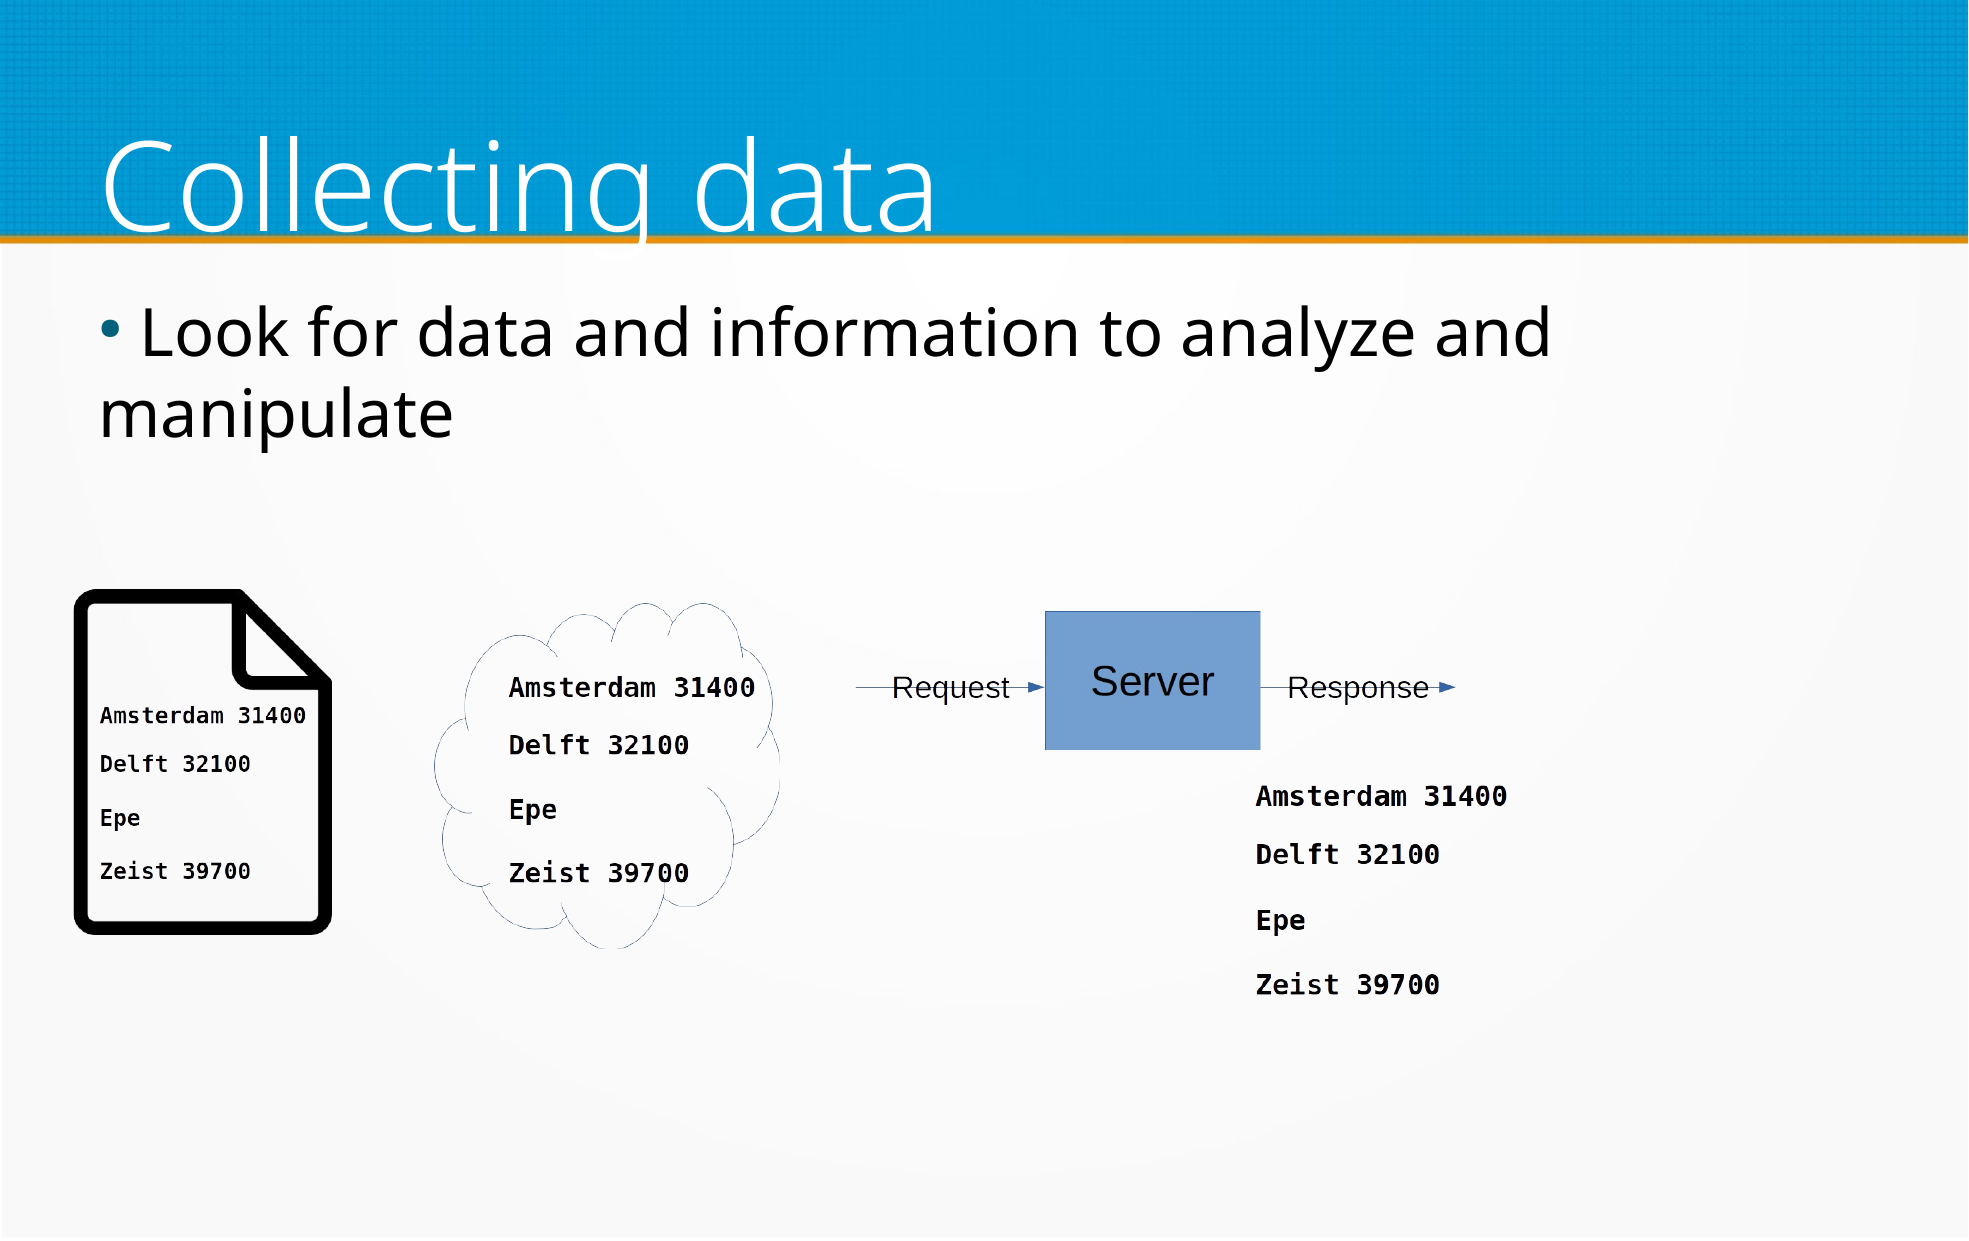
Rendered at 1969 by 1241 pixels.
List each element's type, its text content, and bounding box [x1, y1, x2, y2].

list Look for data and information to analyze and manipulate [98, 290, 1870, 1010]
title Collecting data [98, 49, 1870, 257]
picture [0, 233, 1969, 1241]
